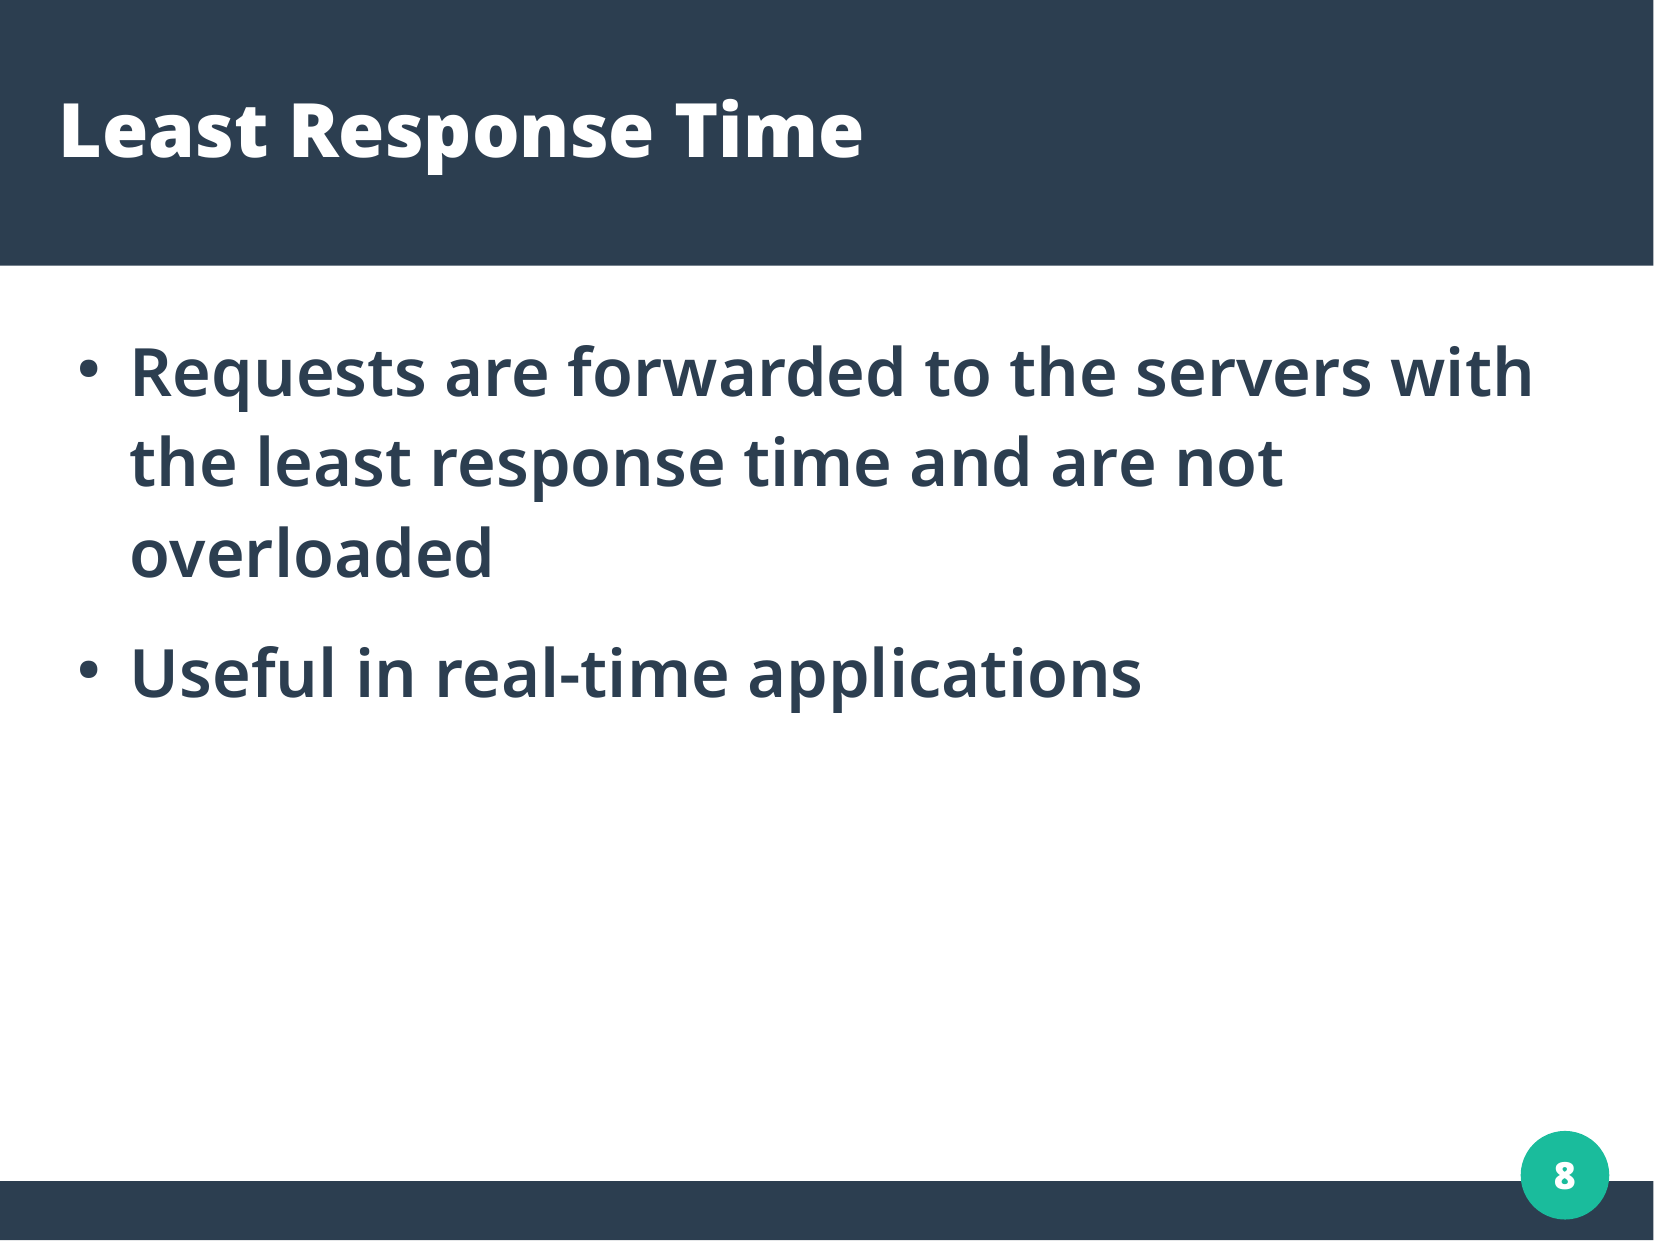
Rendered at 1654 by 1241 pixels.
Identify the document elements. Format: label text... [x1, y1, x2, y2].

list Requests are forwarded to the servers with the least response time and are not overloaded Useful in real-time applications [59, 324, 1595, 1152]
title Least Response Time [59, 49, 1595, 207]
